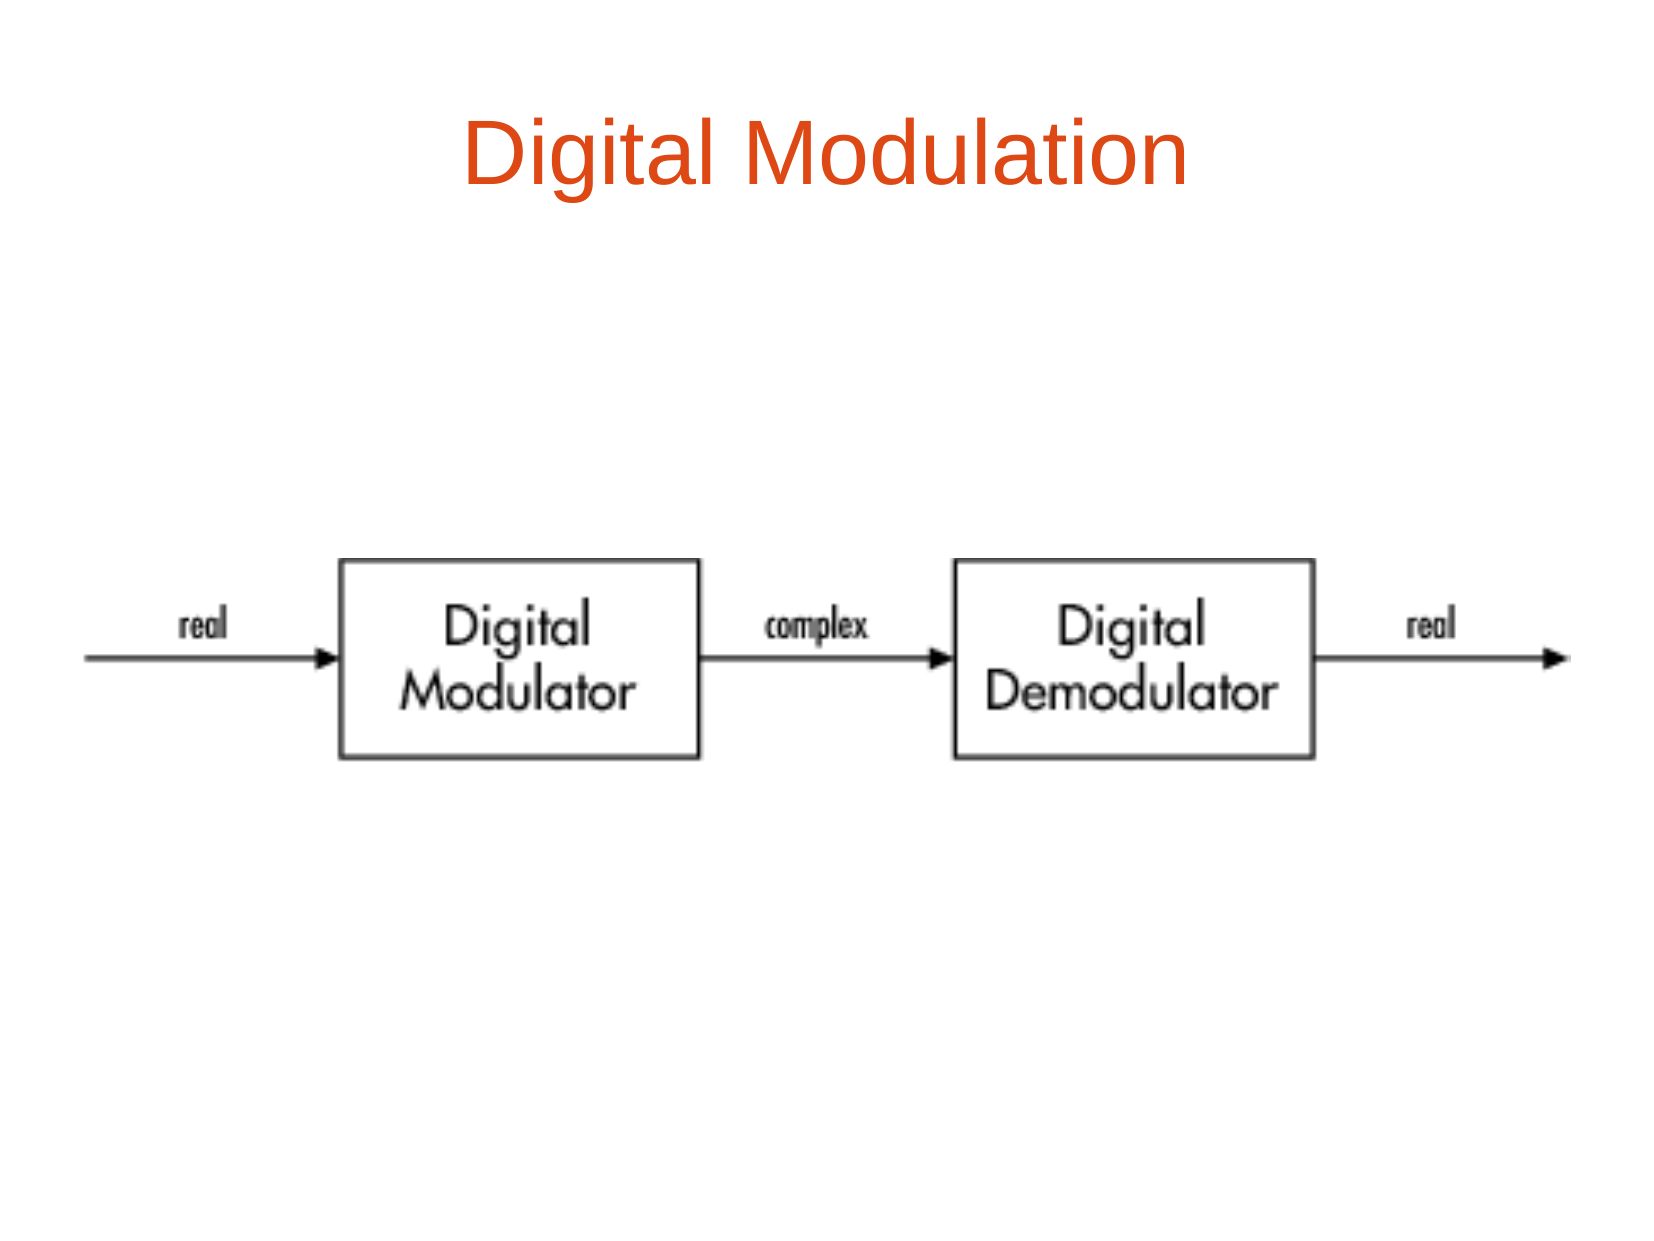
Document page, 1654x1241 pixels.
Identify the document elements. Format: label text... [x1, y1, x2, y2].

title Digital Modulation [82, 49, 1571, 257]
picture [82, 558, 1571, 765]
